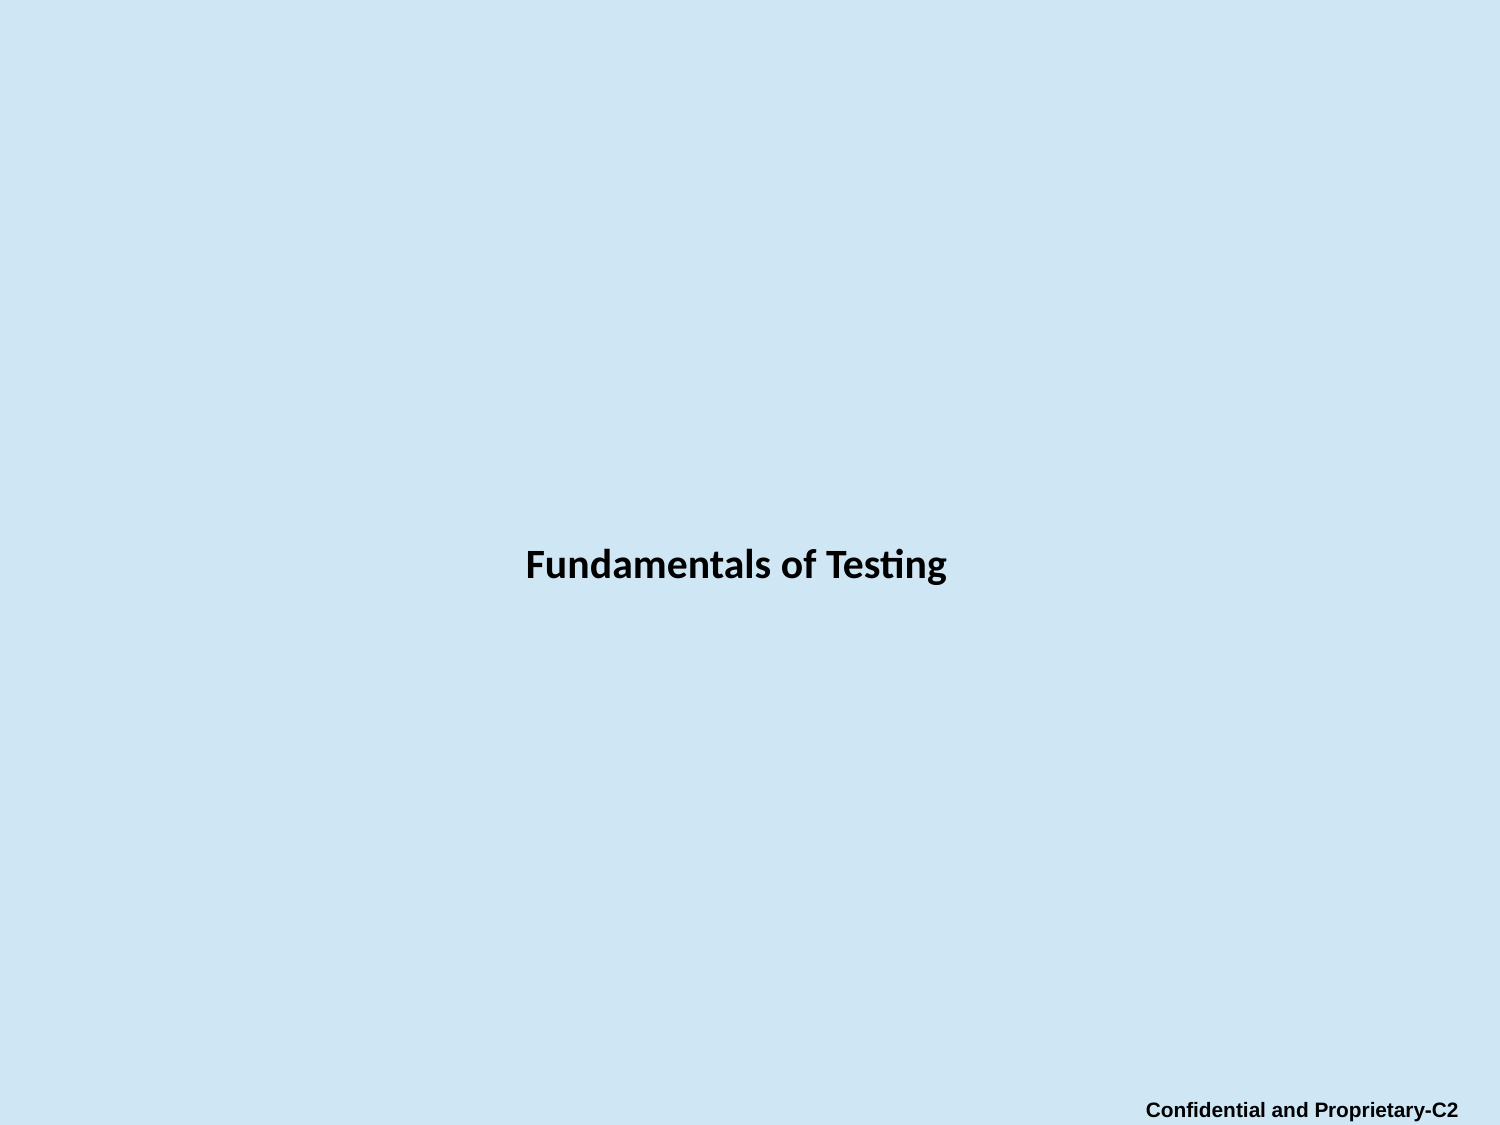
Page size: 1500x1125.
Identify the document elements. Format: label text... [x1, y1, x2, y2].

text_box Fundamentals of Testing [511, 529, 965, 595]
